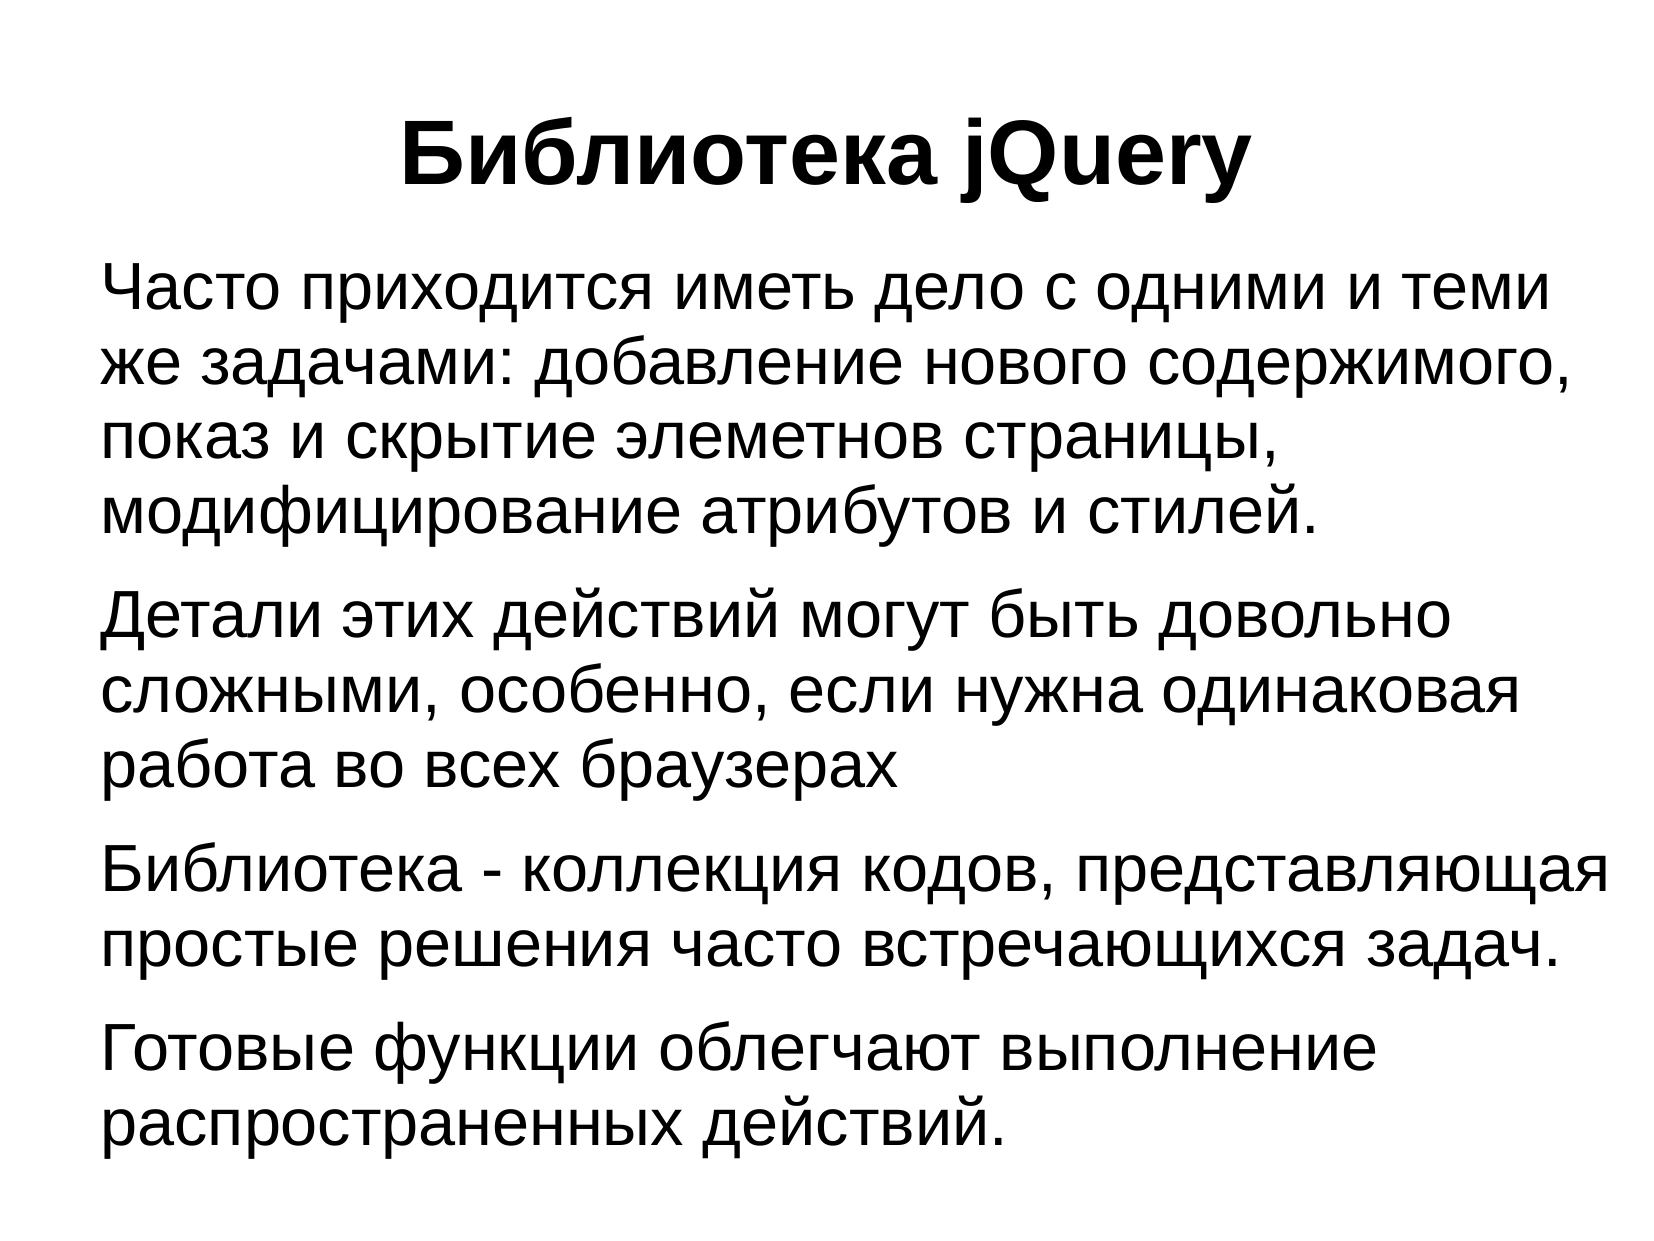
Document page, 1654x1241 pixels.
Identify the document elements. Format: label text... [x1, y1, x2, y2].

title Библиотека jQuery [82, 49, 1571, 248]
list Часто приходится иметь дело с одними и теми же задачами: добавление нового содержимого, показ и скрытие элеметнов страницы, модифицирование атрибутов и стилей. Детали этих действий могут быть довольно сложными, особенно, если нужна одинаковая работа во всех браузерах Библиотека - коллекция кодов, представляющая простые решения часто встречающихся задач. Готовые функции облегчают выполнение распространенных действий. [29, 248, 1625, 1160]
